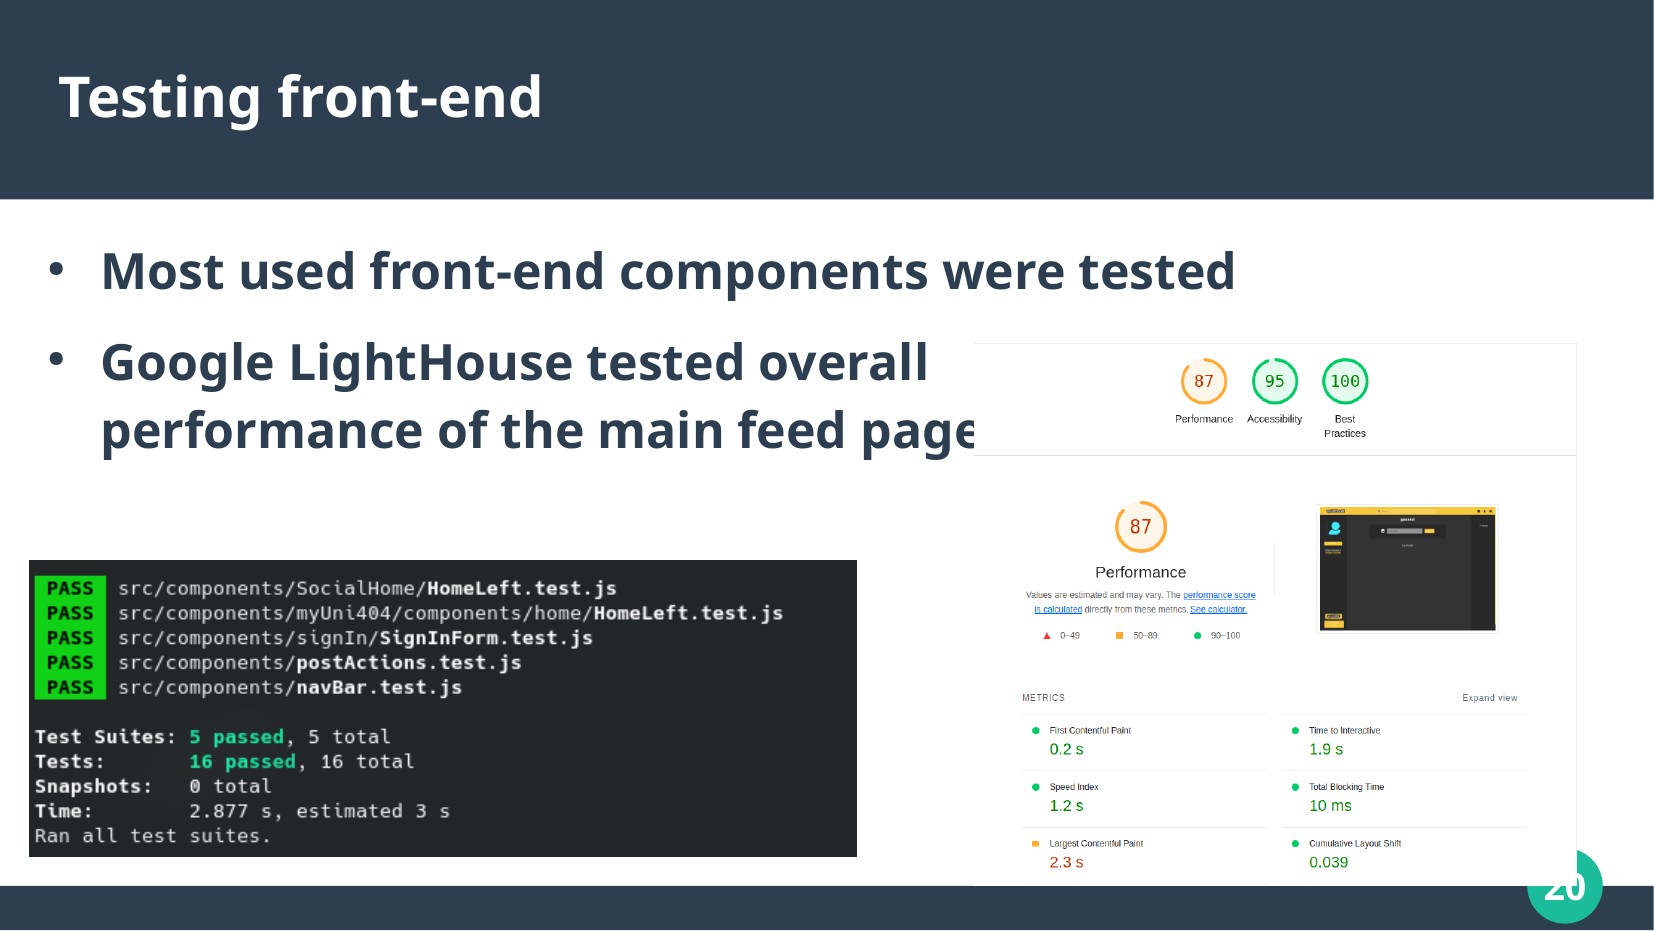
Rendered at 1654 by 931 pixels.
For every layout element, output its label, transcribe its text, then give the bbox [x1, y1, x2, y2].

title Testing front-end [59, 37, 1595, 155]
picture [29, 630, 857, 857]
picture [974, 341, 1577, 886]
list Most used front-end components were tested Google LightHouse tested overall performance of the main feed page [29, 236, 1565, 630]
